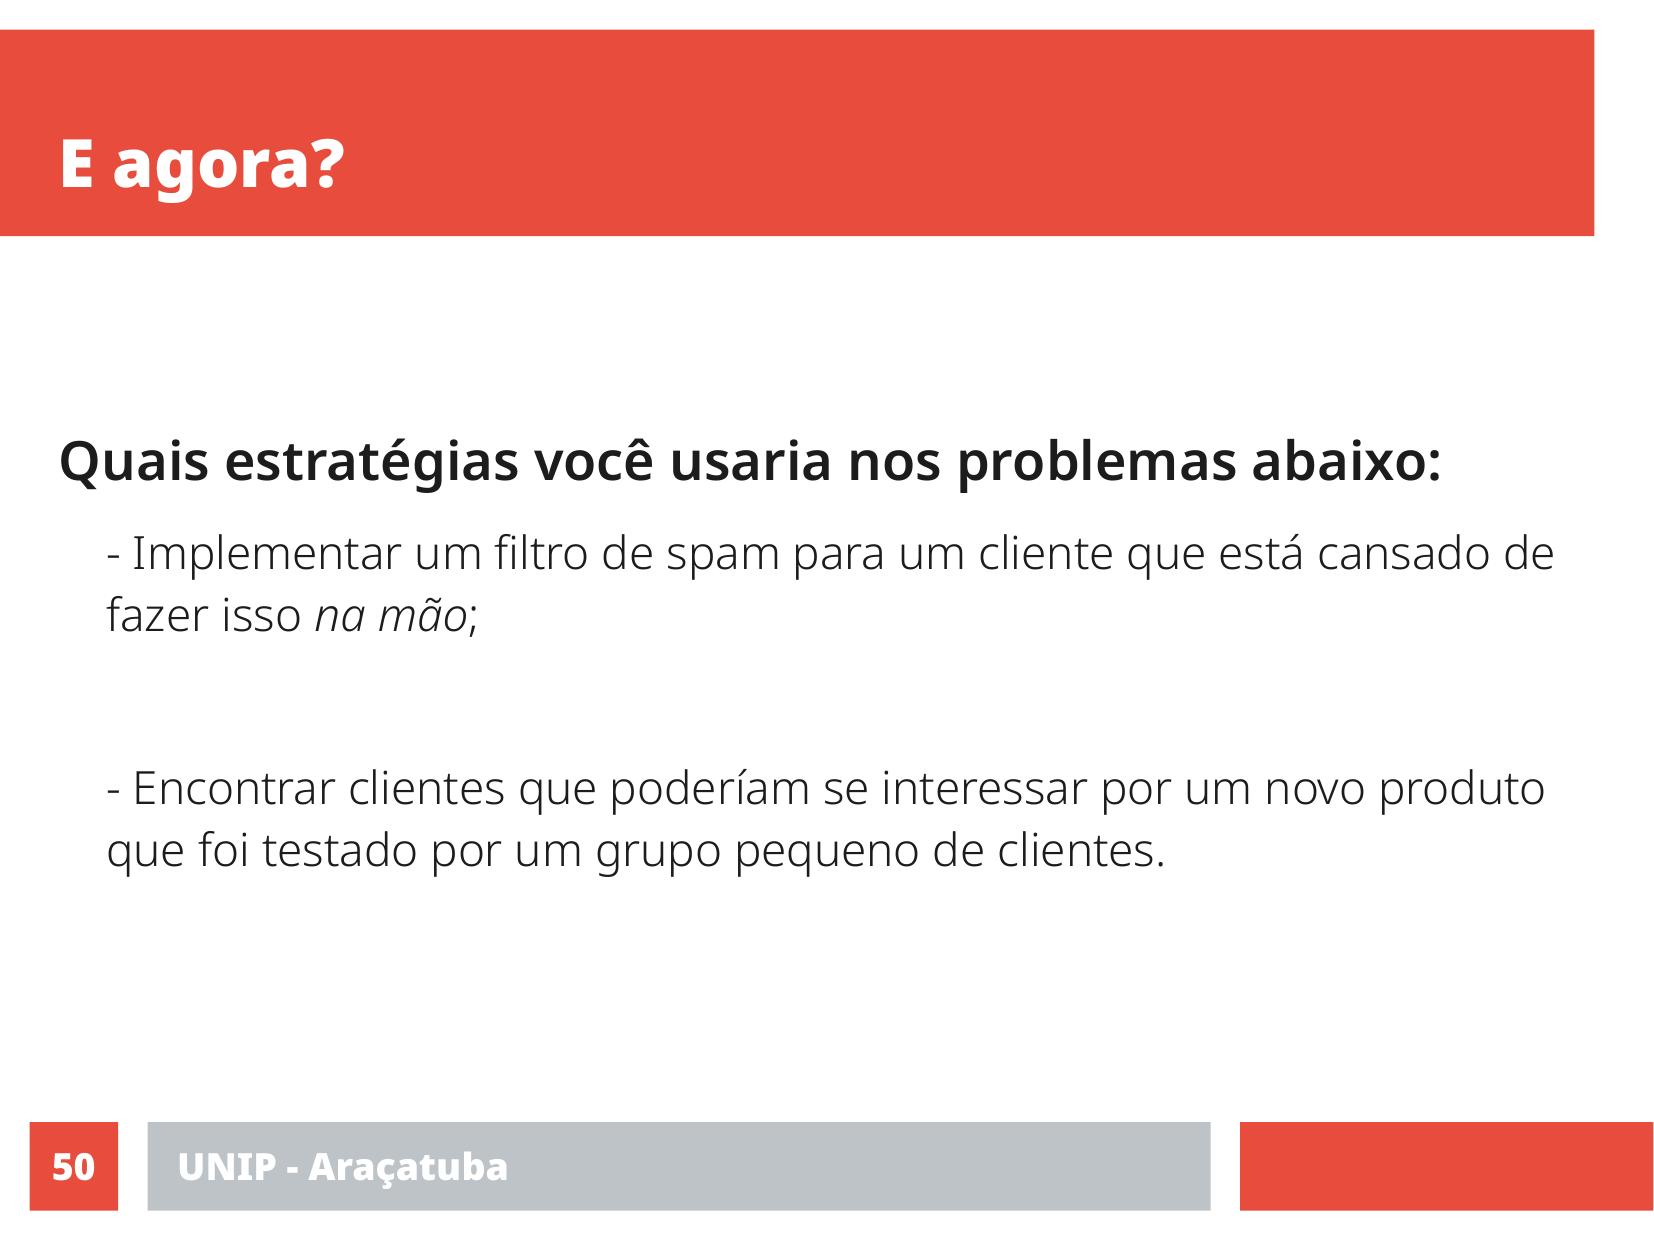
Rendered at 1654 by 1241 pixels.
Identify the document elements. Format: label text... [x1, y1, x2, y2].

list Quais estratégias você usaria nos problemas abaixo: - Implementar um filtro de spam para um cliente que está cansado de fazer isso na mão; - Encontrar clientes que poderíam se interessar por um novo produto que foi testado por um grupo pequeno de clientes. [59, 324, 1565, 1093]
title E agora? [59, 59, 1595, 207]
